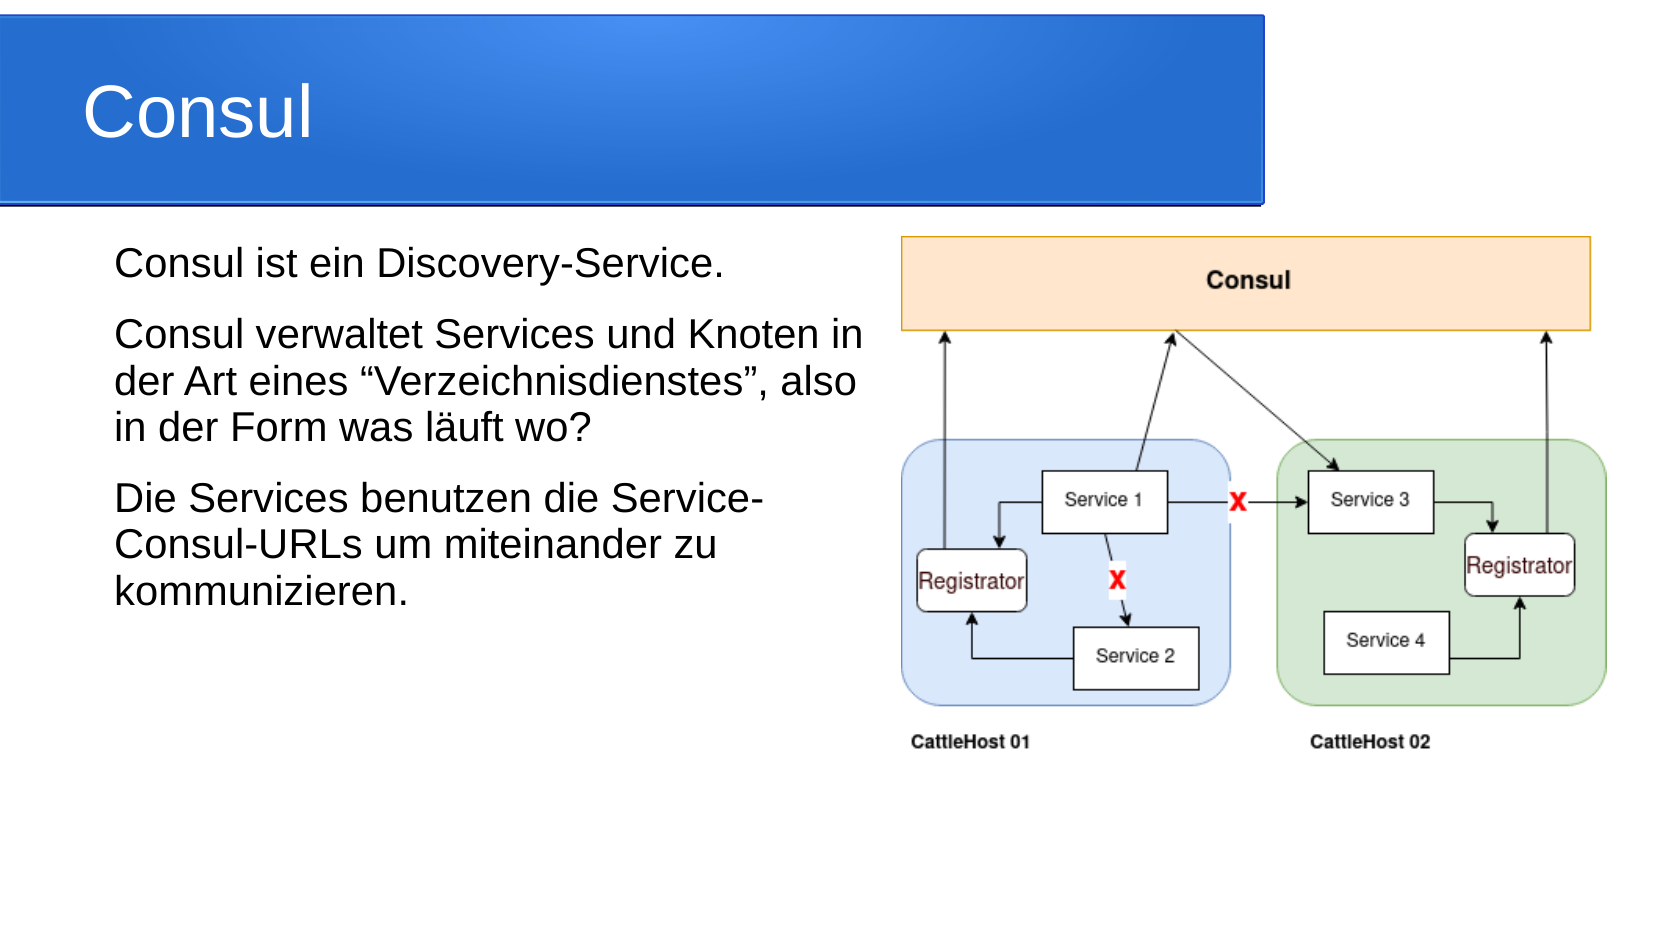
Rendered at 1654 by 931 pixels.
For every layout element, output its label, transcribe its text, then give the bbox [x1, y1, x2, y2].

picture [901, 236, 1607, 769]
title Consul [82, 35, 1235, 189]
list Consul ist ein Discovery-Service. Consul verwaltet Services und Knoten in der Art eines “Verzeichnisdienstes”, also in der Form was läuft wo? Die Services benutzen die Service-Consul-URLs um miteinander zu kommunizieren. [43, 240, 886, 780]
